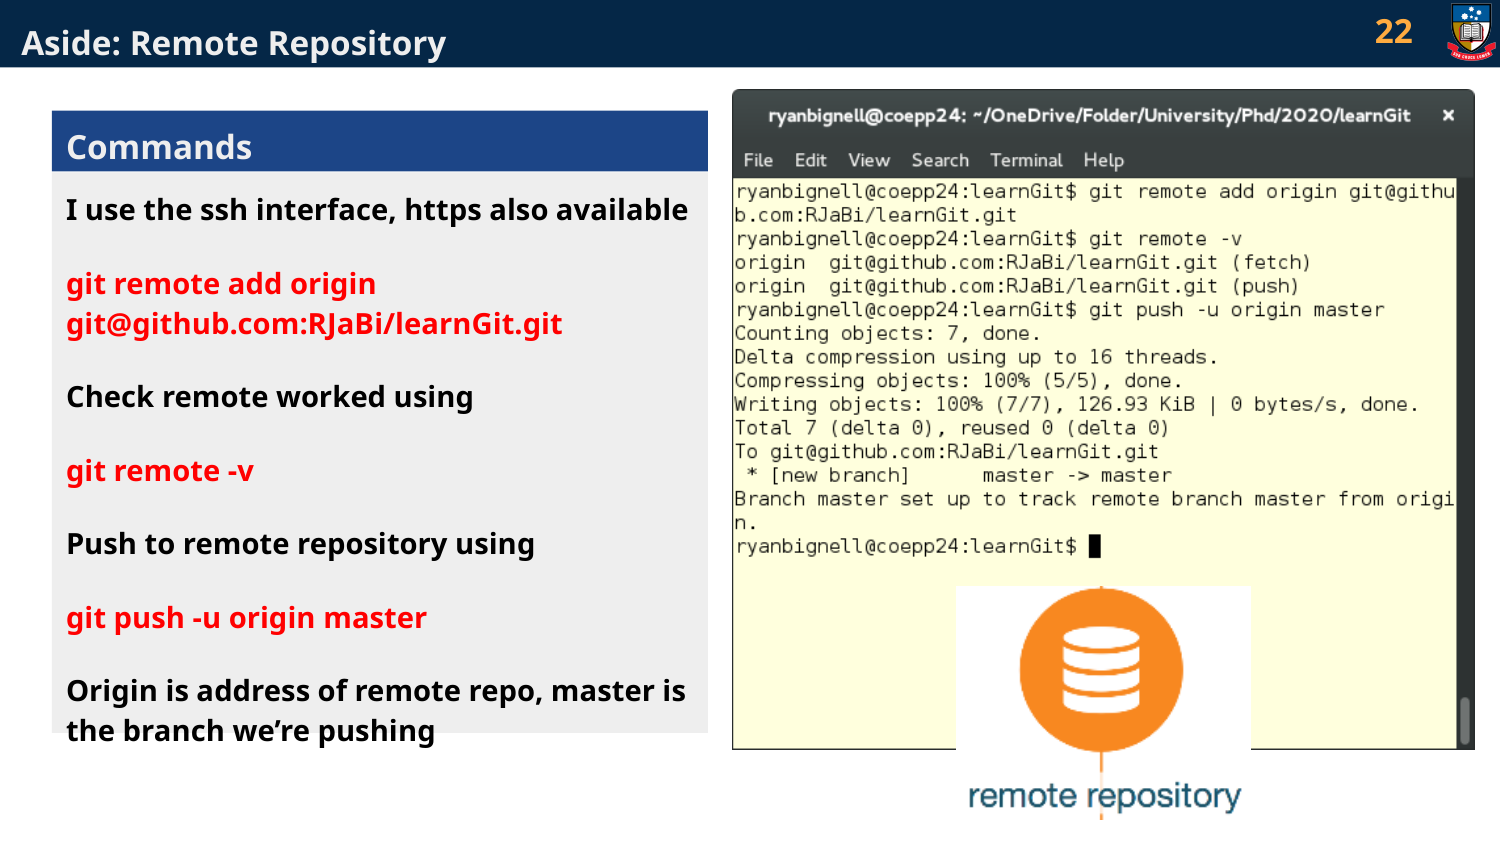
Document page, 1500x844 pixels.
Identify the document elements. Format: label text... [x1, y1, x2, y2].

picture [1446, 1, 1497, 63]
picture [732, 89, 1475, 820]
list I use the ssh interface, https also available git remote add origin git@github.com:RJaBi/learnGit.git Check remote worked using git remote -v Push to remote repository using git push -u origin master Origin is address of remote repo, master is the branch we’re pushing [51, 171, 708, 732]
title Commands [51, 110, 708, 171]
slide_number <number> [1338, 0, 1428, 65]
subtitle Aside: Remote Repository [6, 1, 728, 63]
